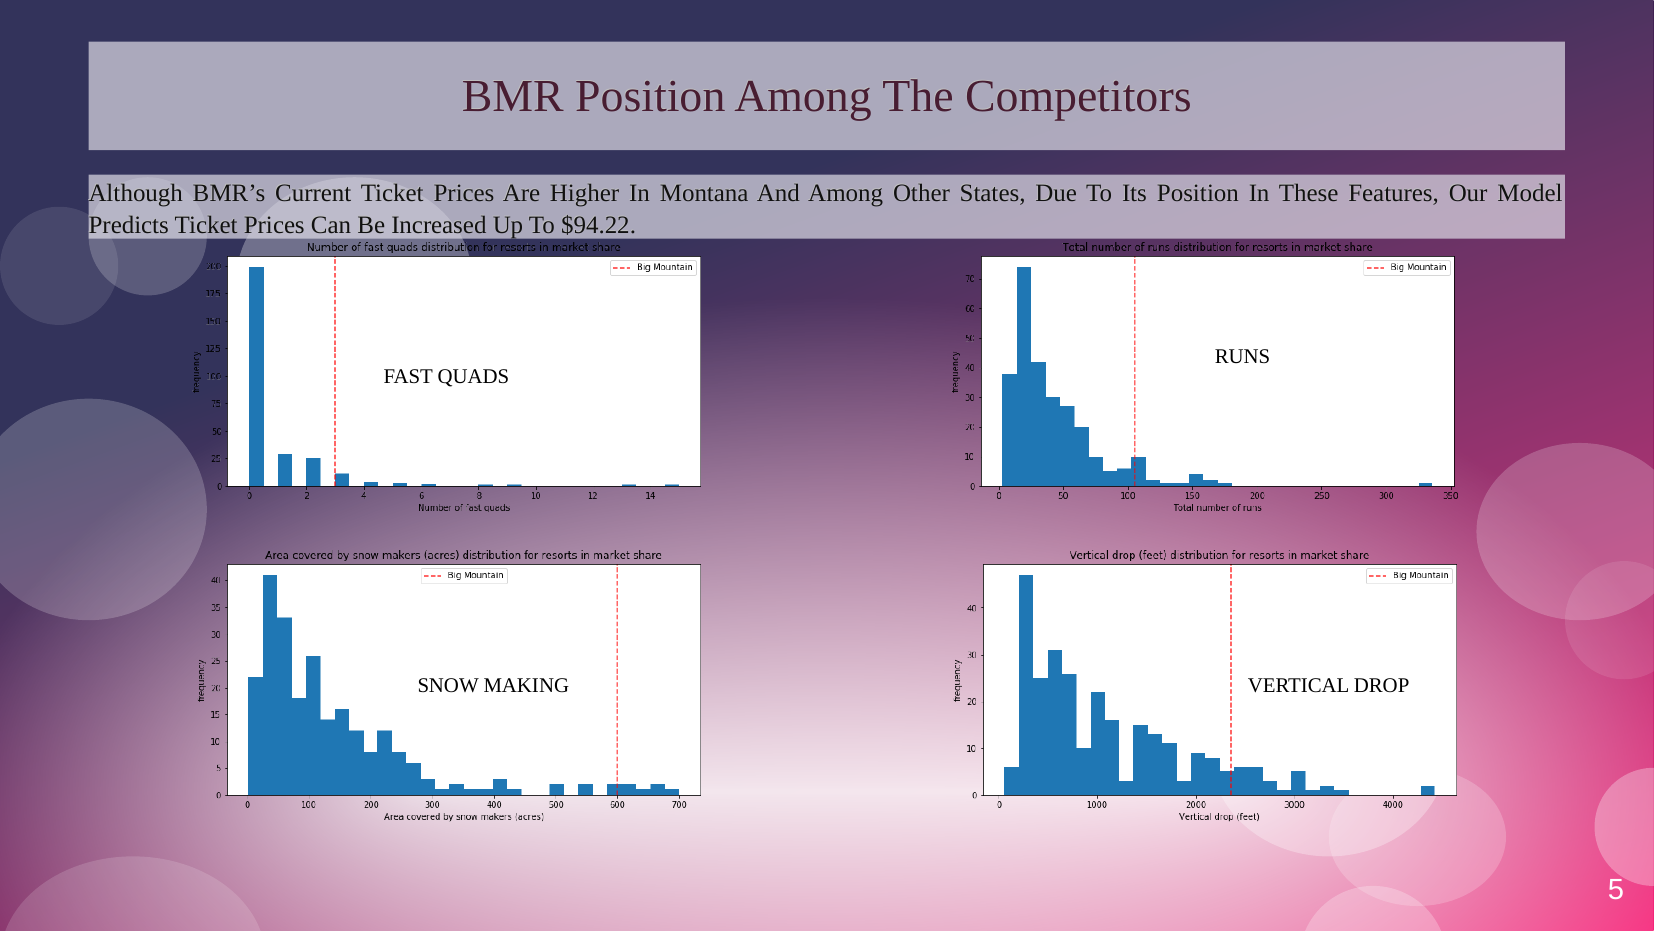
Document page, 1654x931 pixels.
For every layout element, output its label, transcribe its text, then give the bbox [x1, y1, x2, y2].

title Although BMR’s current ticket prices are higher In Montana and among other states, due to its position in these features, our model predicts ticket prices can be increased up to $94.22. [88, 174, 1565, 239]
title BMR Position Among the competitors [88, 41, 1565, 151]
picture [192, 544, 706, 827]
picture [187, 239, 706, 518]
picture [946, 239, 1464, 518]
picture [948, 544, 1462, 827]
text_box RUNS [1200, 337, 1351, 376]
